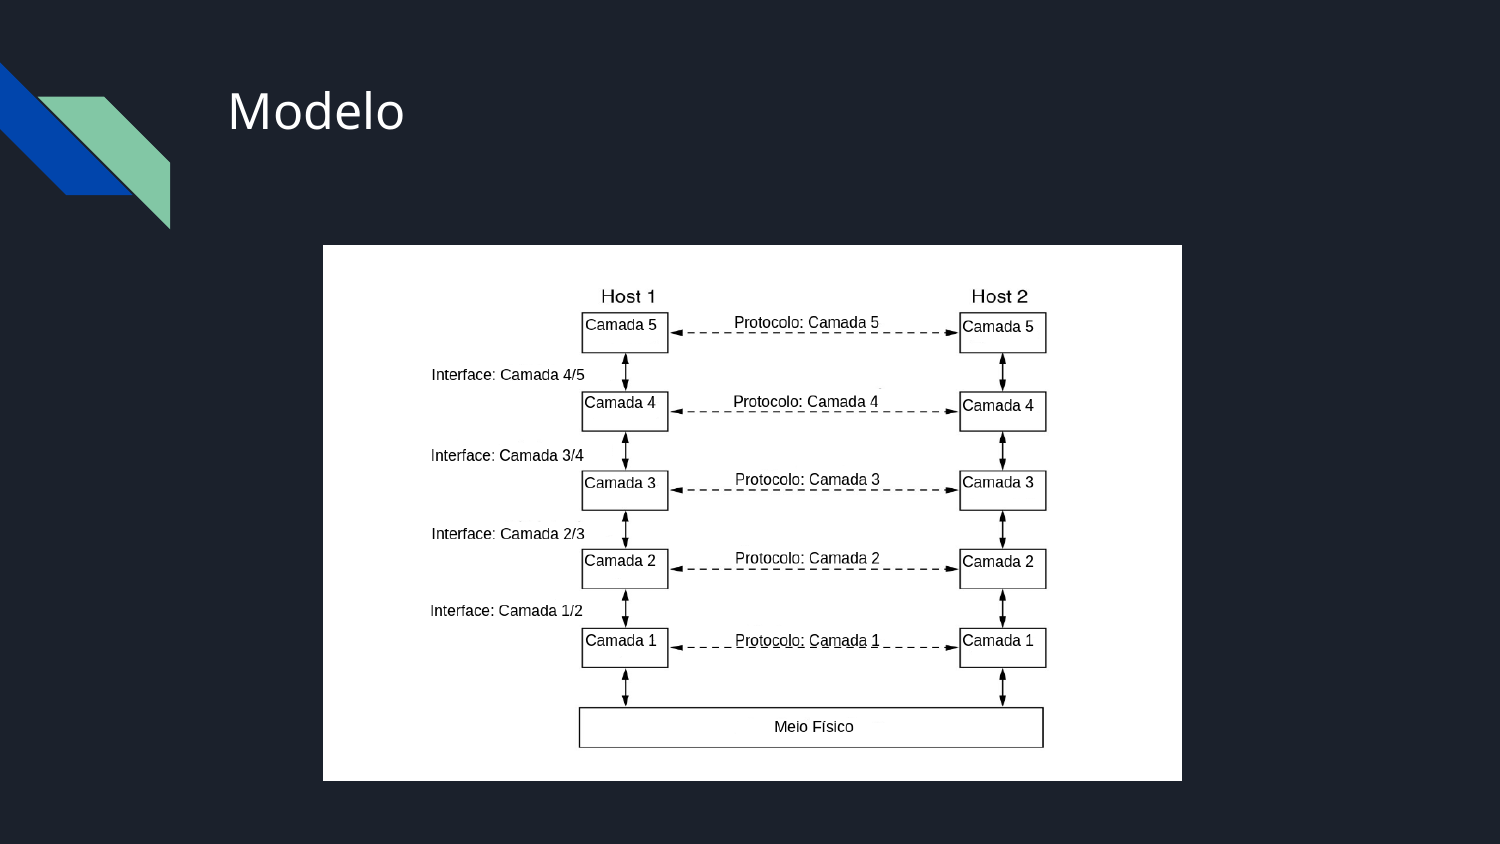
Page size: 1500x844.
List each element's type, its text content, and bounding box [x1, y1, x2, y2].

picture [323, 245, 1182, 782]
title Modelo [212, 64, 1368, 215]
